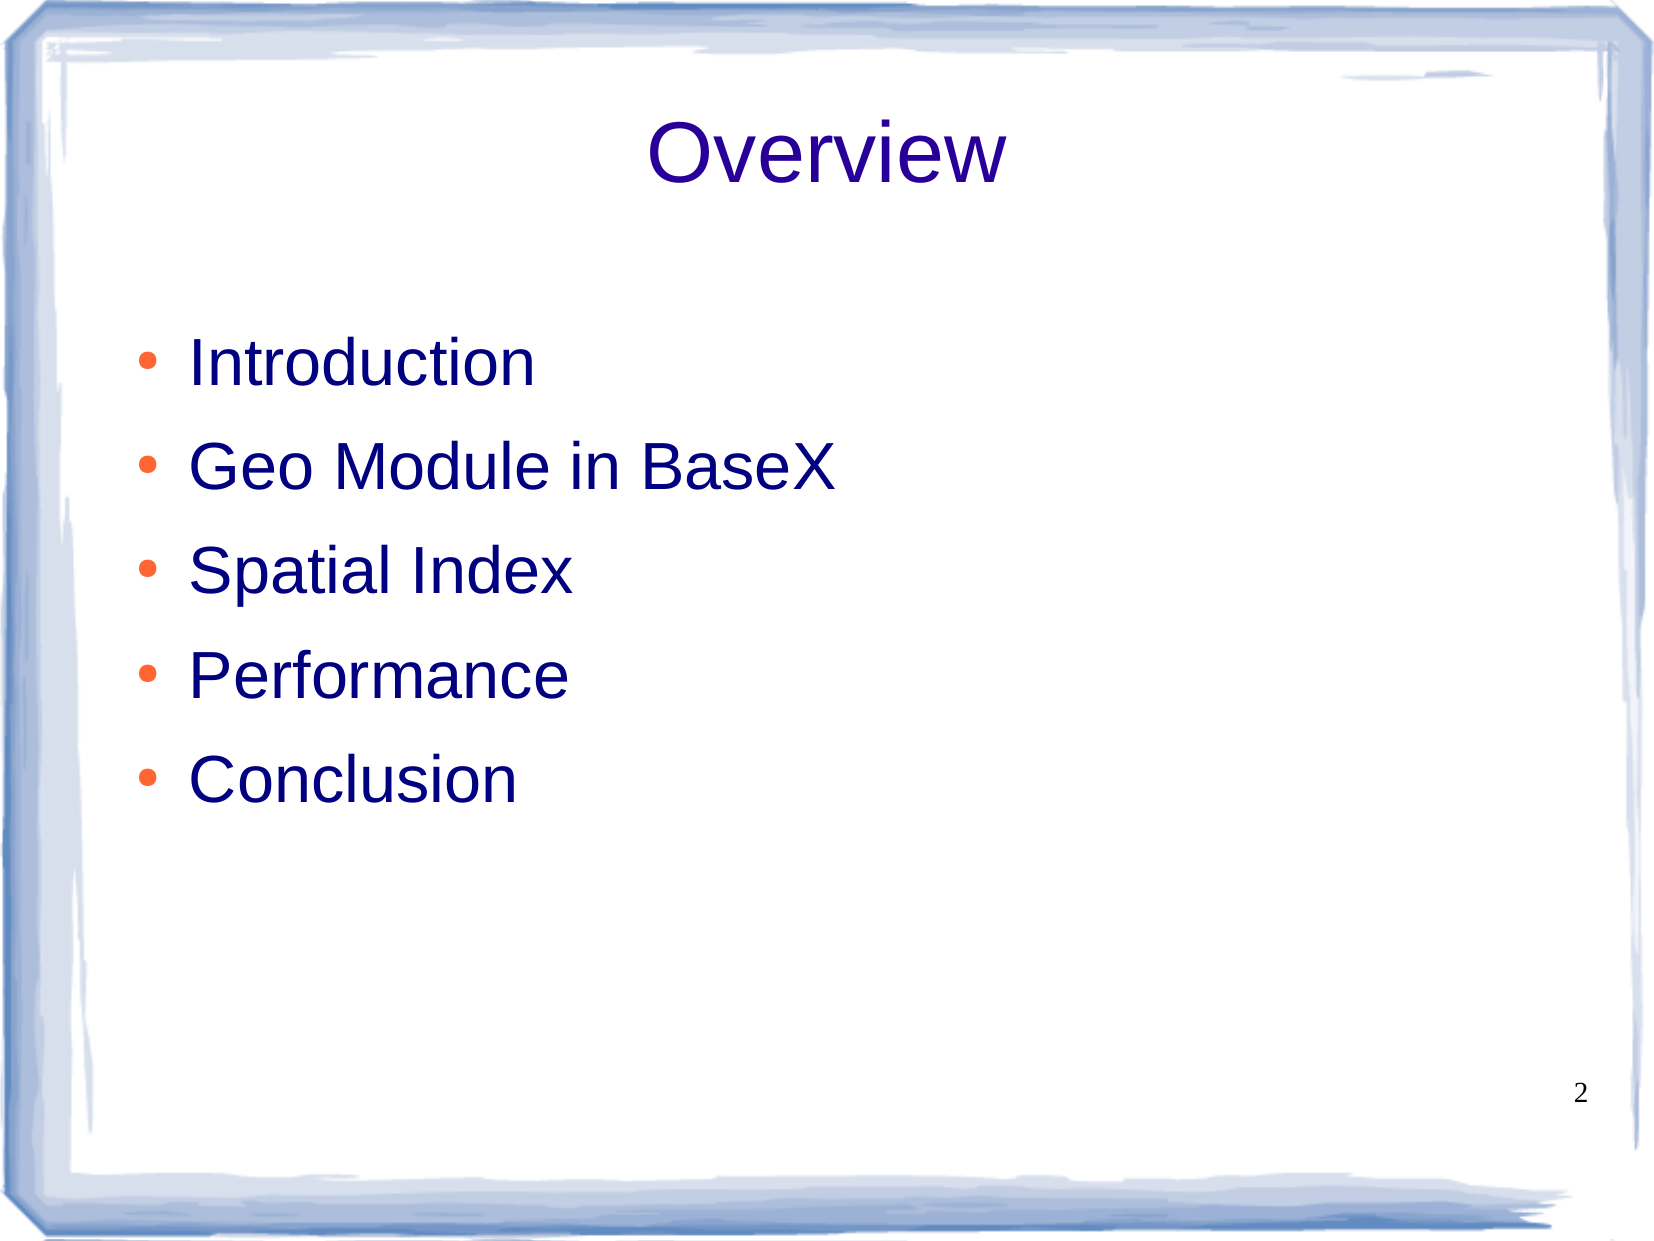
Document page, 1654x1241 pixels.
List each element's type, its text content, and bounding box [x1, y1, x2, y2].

list Introduction Geo Module in BaseX Spatial Index Performance Conclusion [118, 324, 1571, 1045]
picture [0, 0, 1654, 1241]
title Overview [82, 49, 1571, 257]
